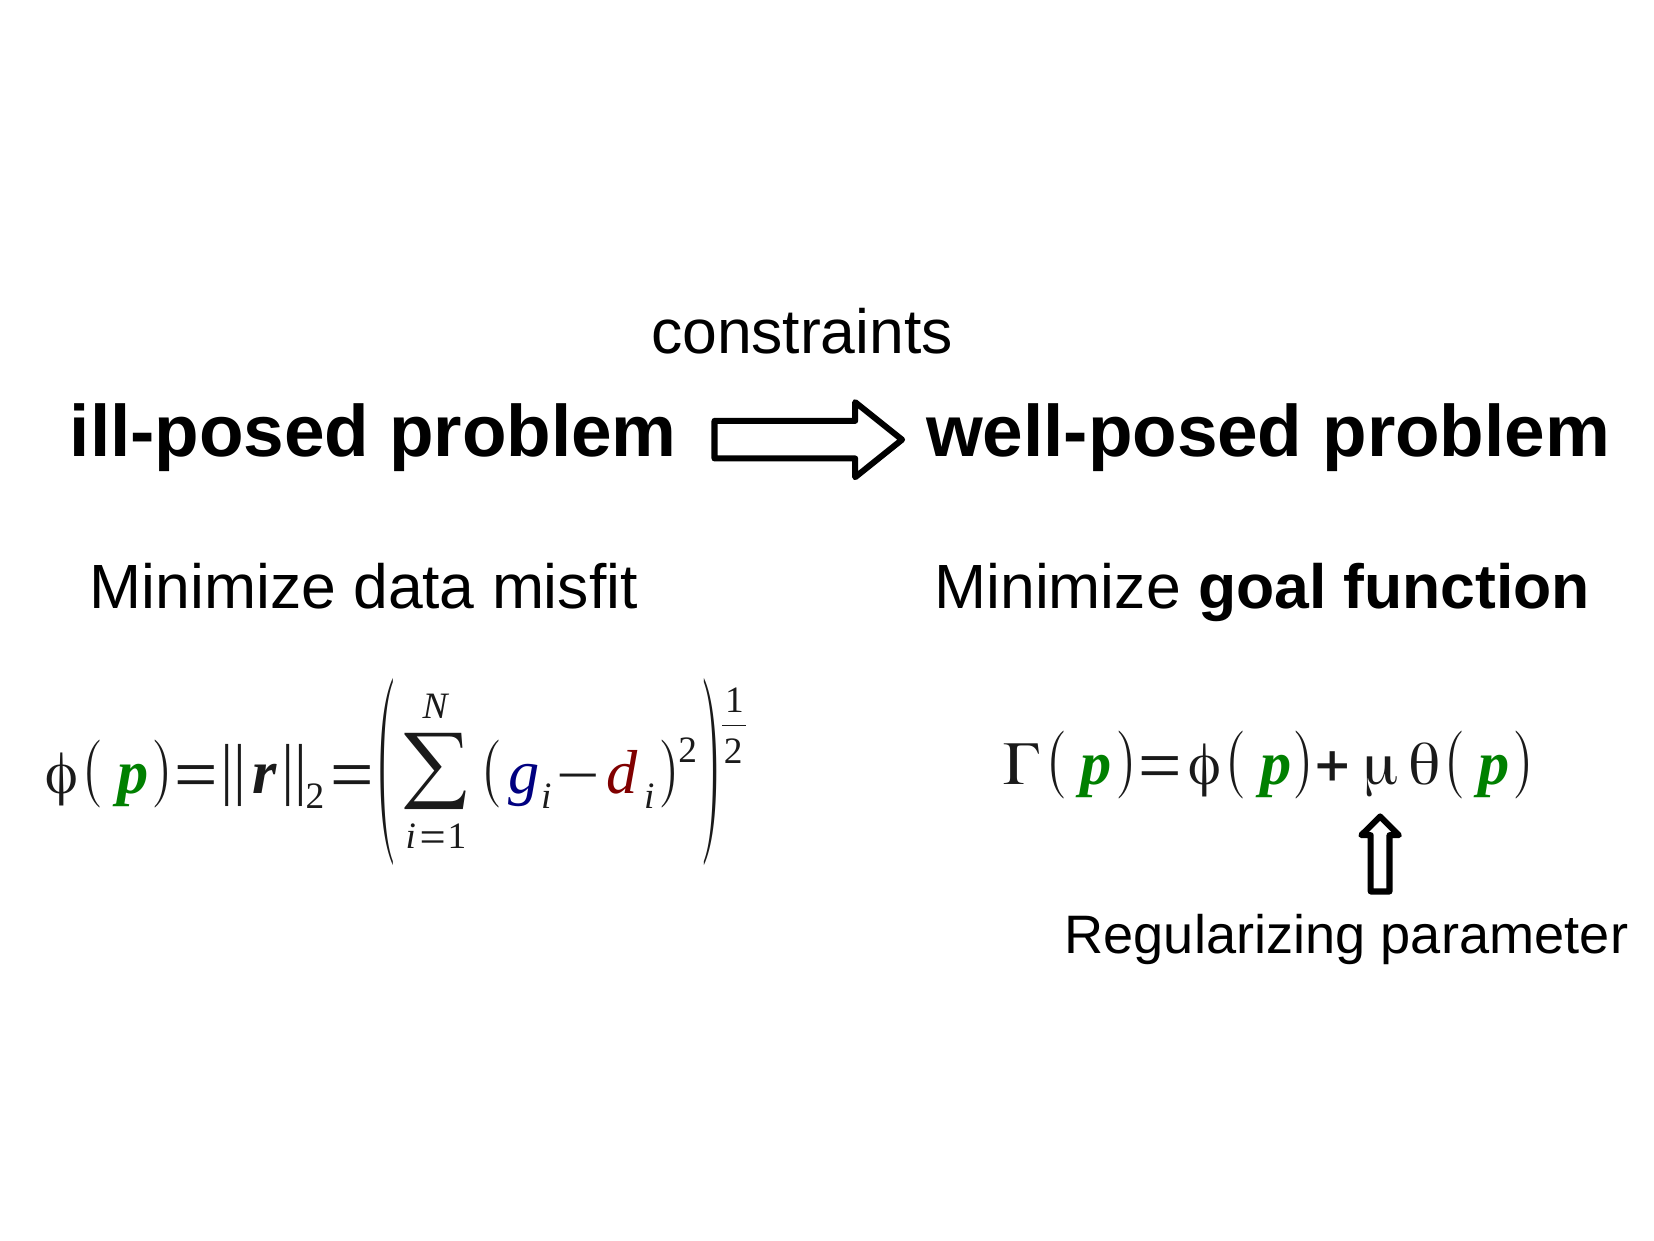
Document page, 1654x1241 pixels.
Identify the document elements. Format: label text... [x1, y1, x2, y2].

text_box [714, 402, 903, 478]
text_box ill-posed problem [55, 383, 693, 493]
text_box Regularizing parameter [1049, 897, 1643, 980]
text_box well-posed problem [911, 383, 1626, 493]
text_box constraints [636, 289, 969, 383]
chart [994, 724, 1540, 805]
text_box Minimize goal function [919, 544, 1607, 641]
text_box Minimize data misfit [75, 544, 655, 638]
chart [37, 675, 754, 869]
